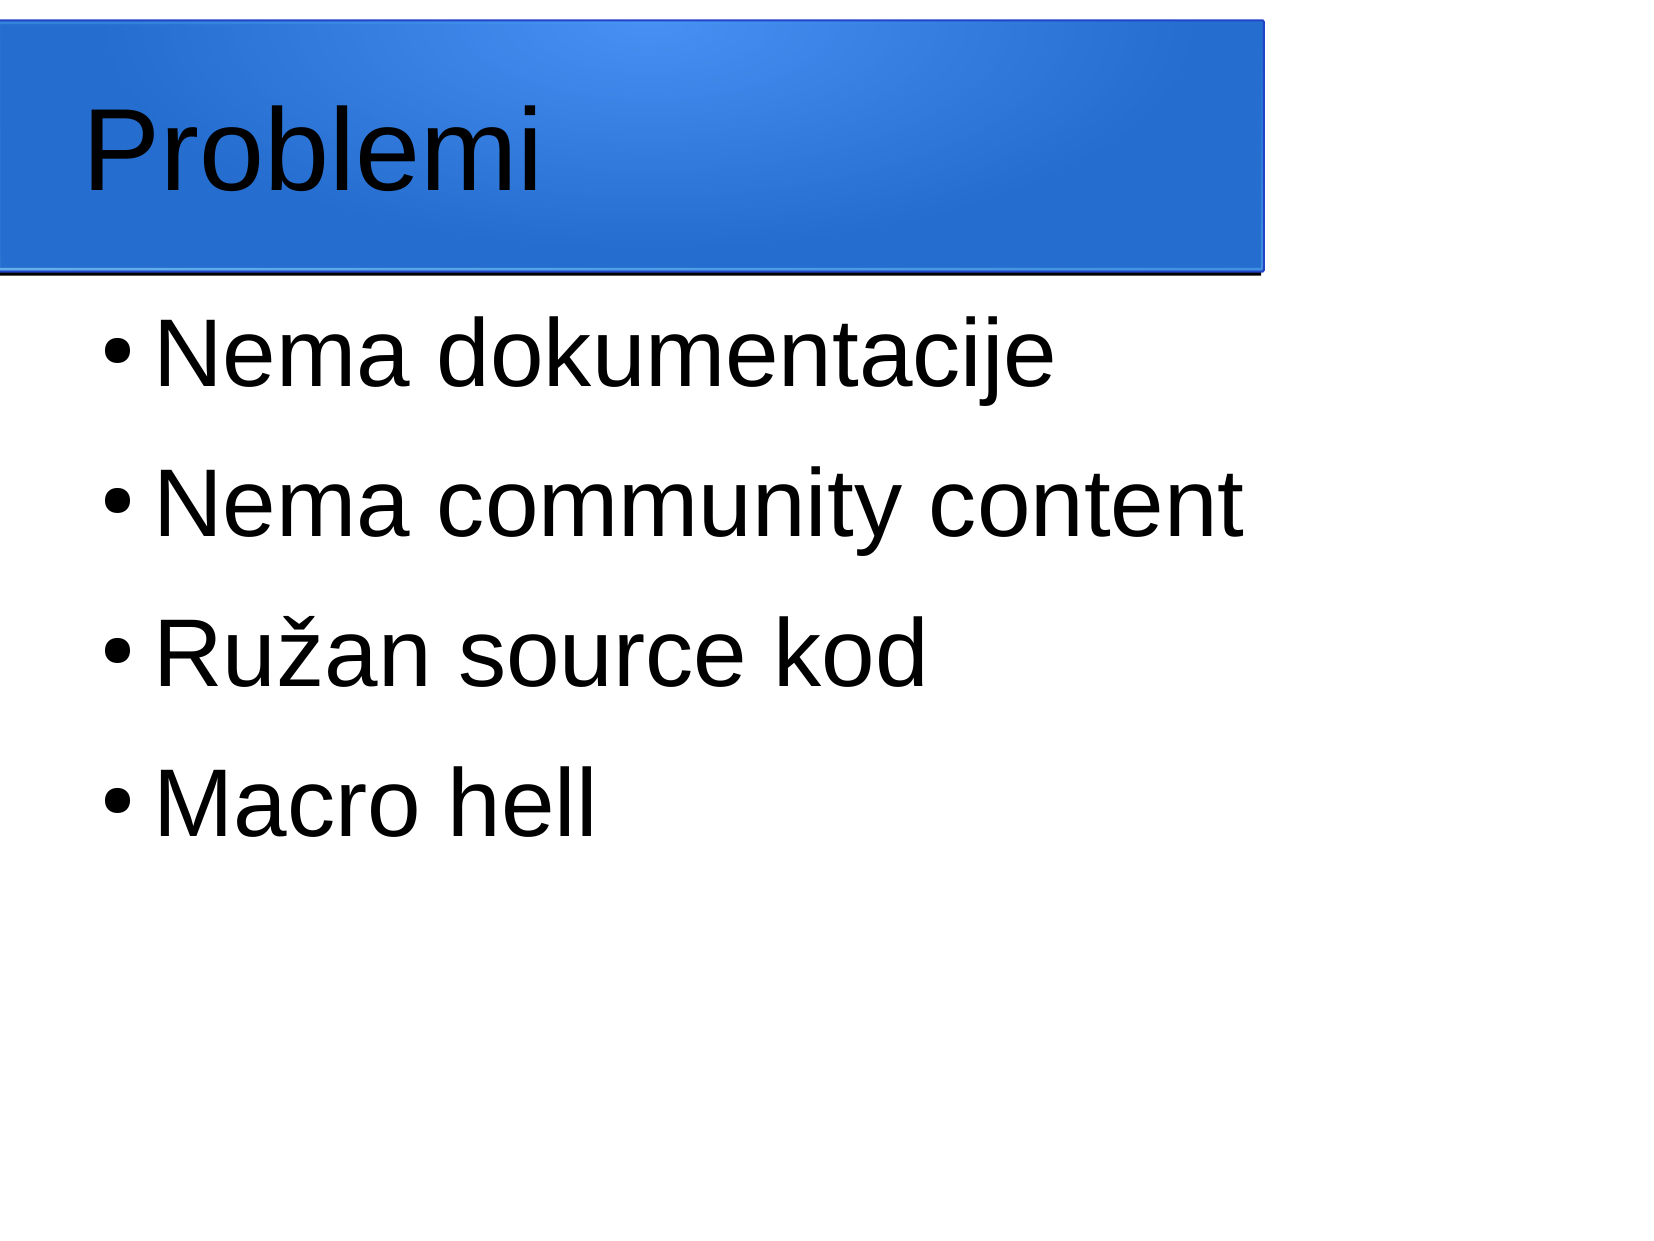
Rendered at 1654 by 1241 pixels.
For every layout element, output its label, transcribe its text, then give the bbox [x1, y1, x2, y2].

title Problemi [82, 47, 1235, 252]
list Nema dokumentacije Nema community content Ružan source kod Macro hell [82, 299, 1571, 1019]
